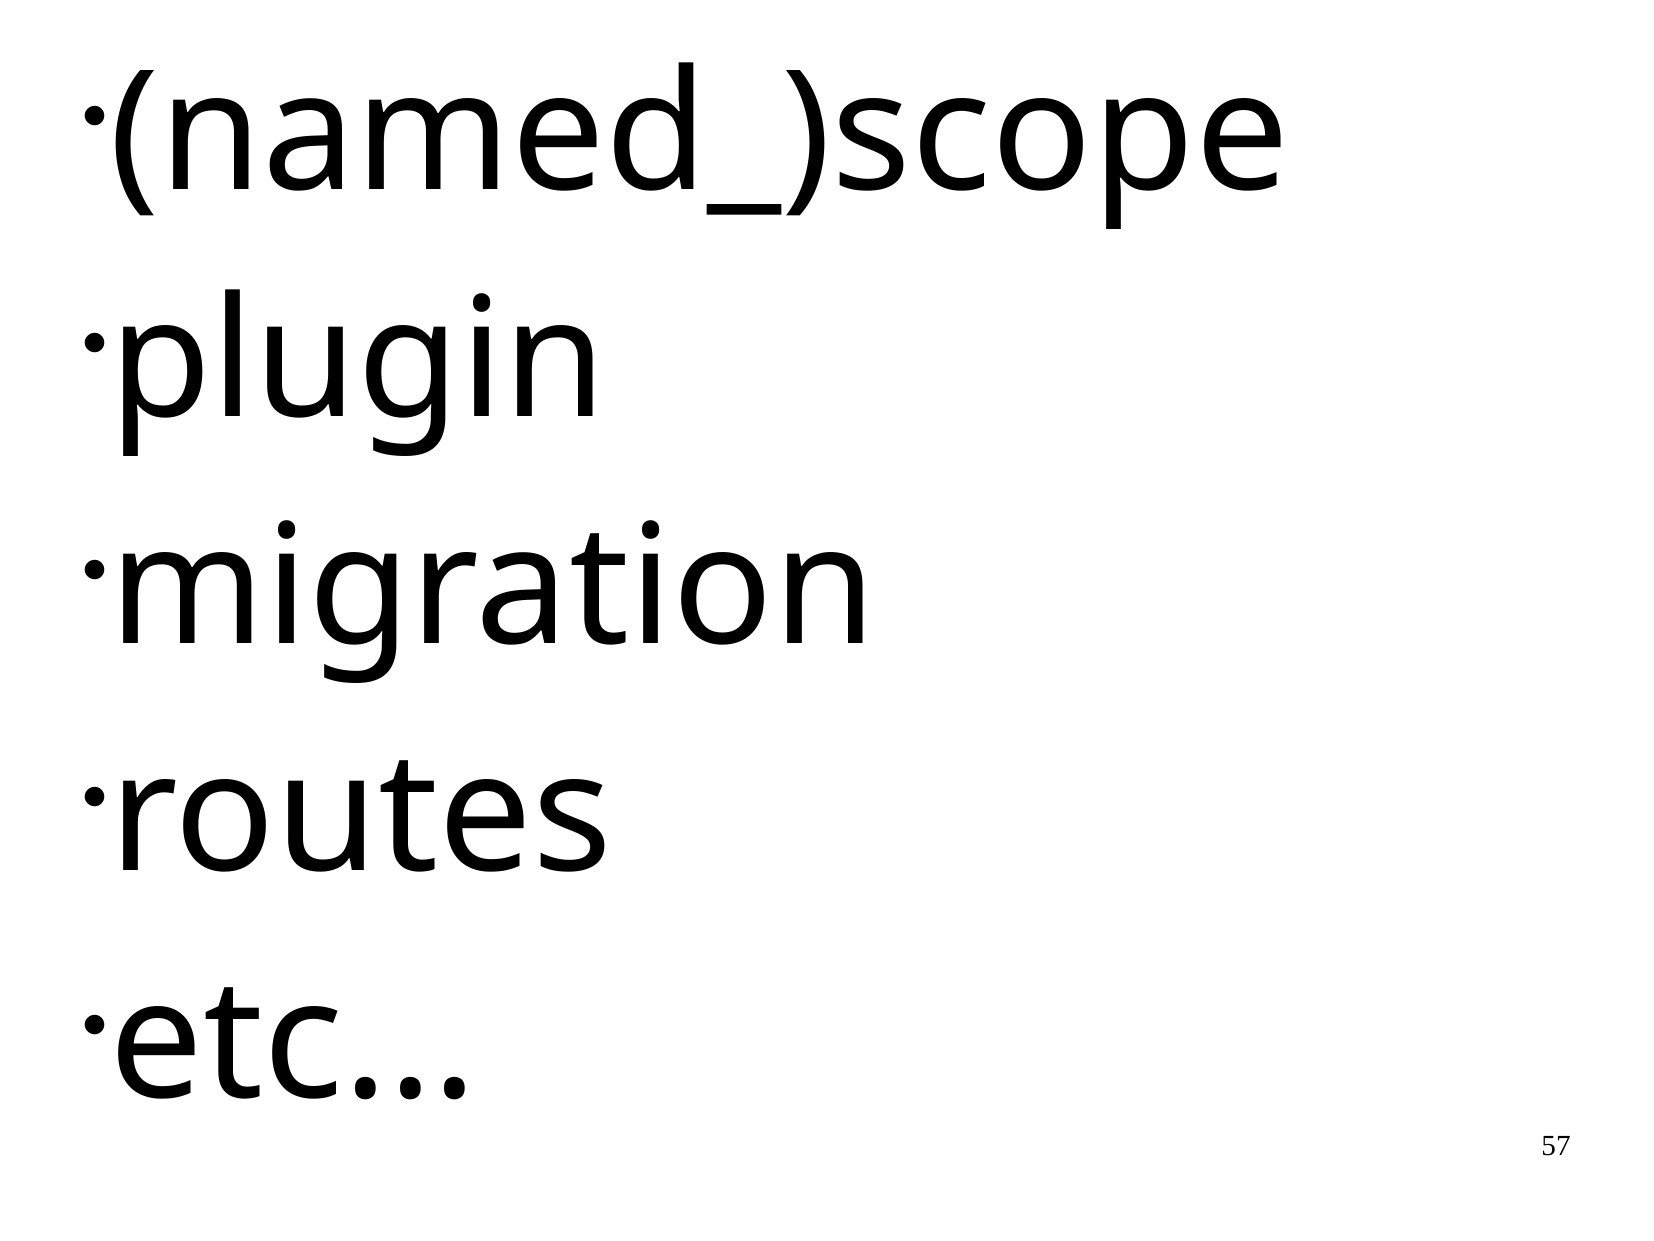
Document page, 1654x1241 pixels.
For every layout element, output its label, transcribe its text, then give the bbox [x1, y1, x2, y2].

subtitle (named_)scope plugin migration routes etc... [82, 56, 1571, 1102]
